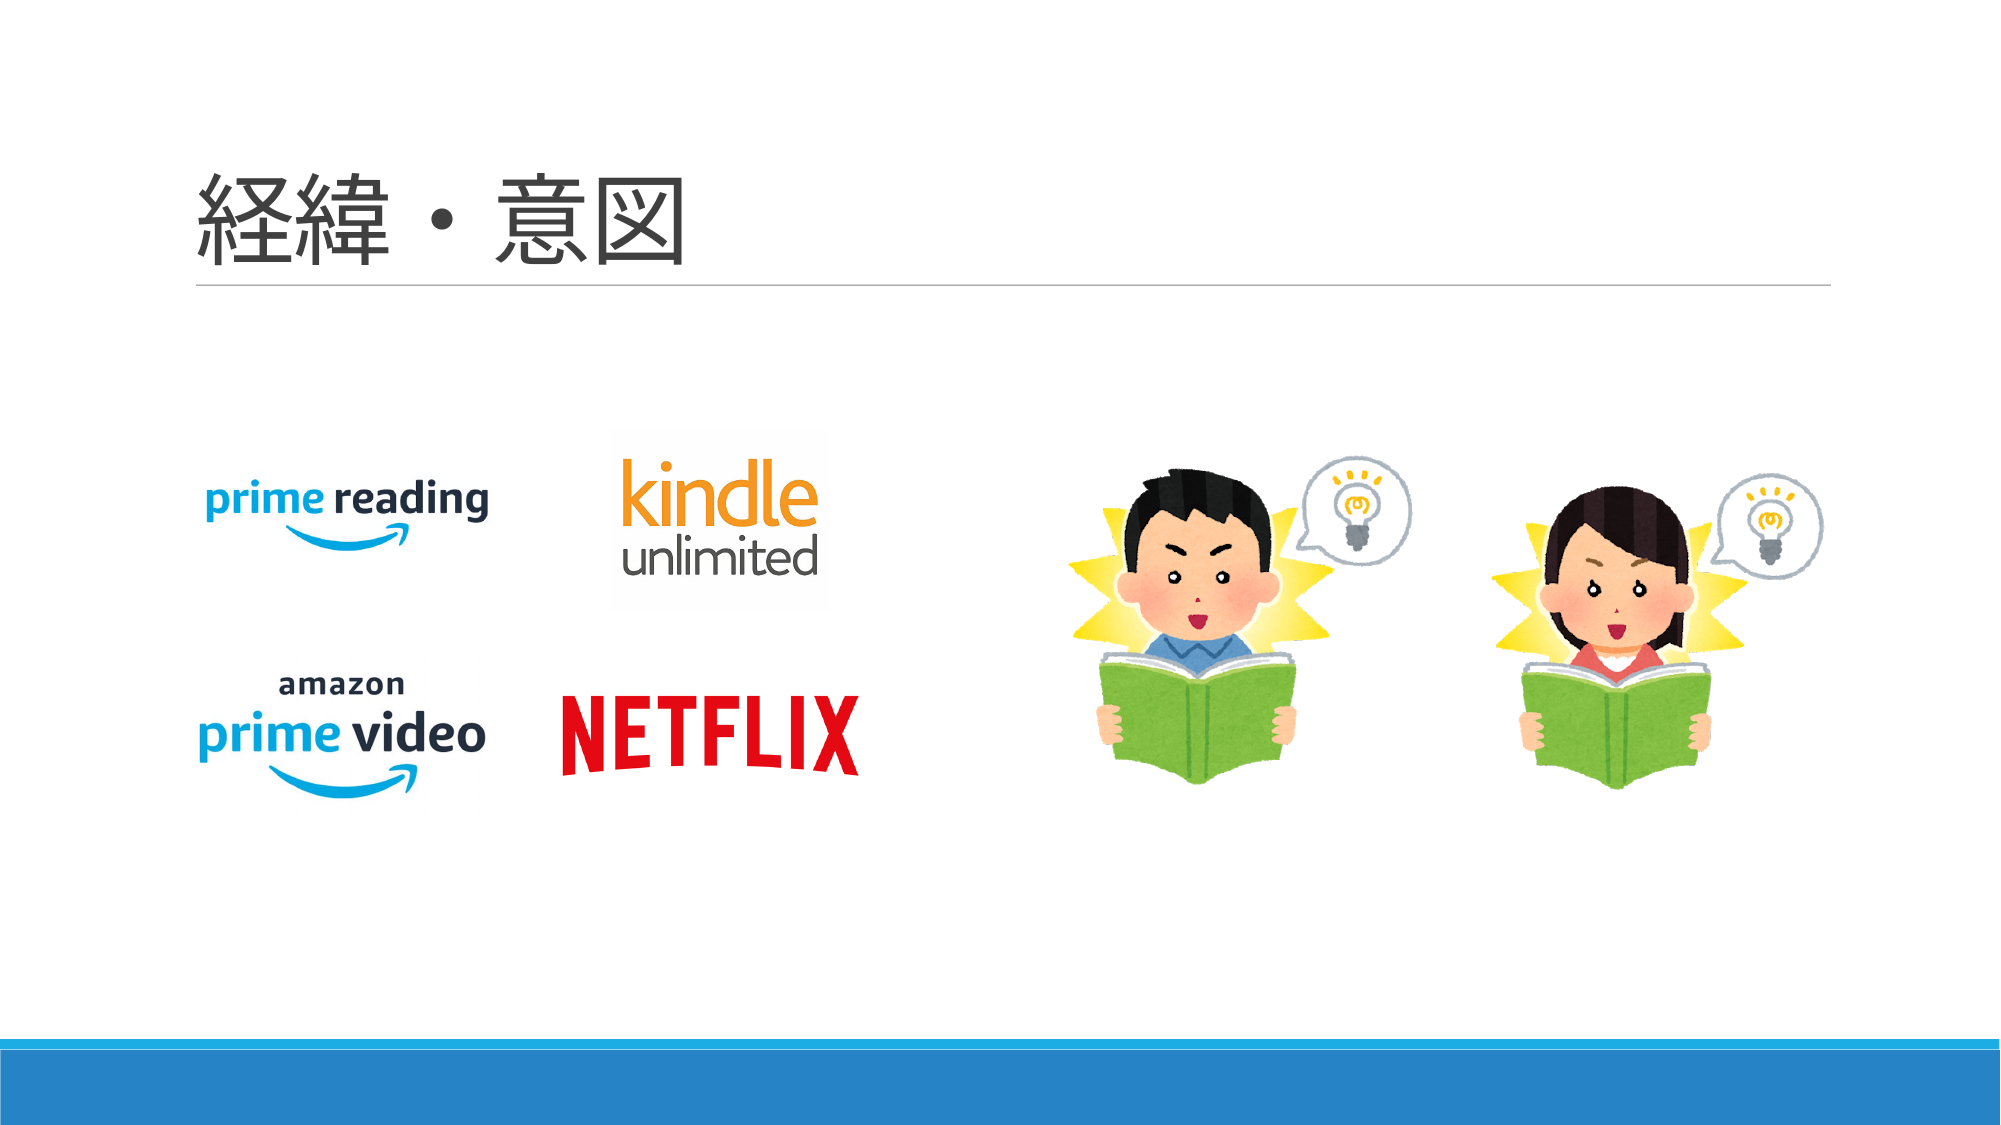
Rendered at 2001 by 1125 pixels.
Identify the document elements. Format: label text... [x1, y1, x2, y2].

picture [609, 429, 830, 611]
picture [529, 628, 892, 833]
picture [168, 653, 516, 822]
title 経緯・意図 [180, 47, 1830, 285]
picture [1483, 460, 1831, 806]
picture [168, 407, 530, 611]
picture [1057, 442, 1418, 801]
